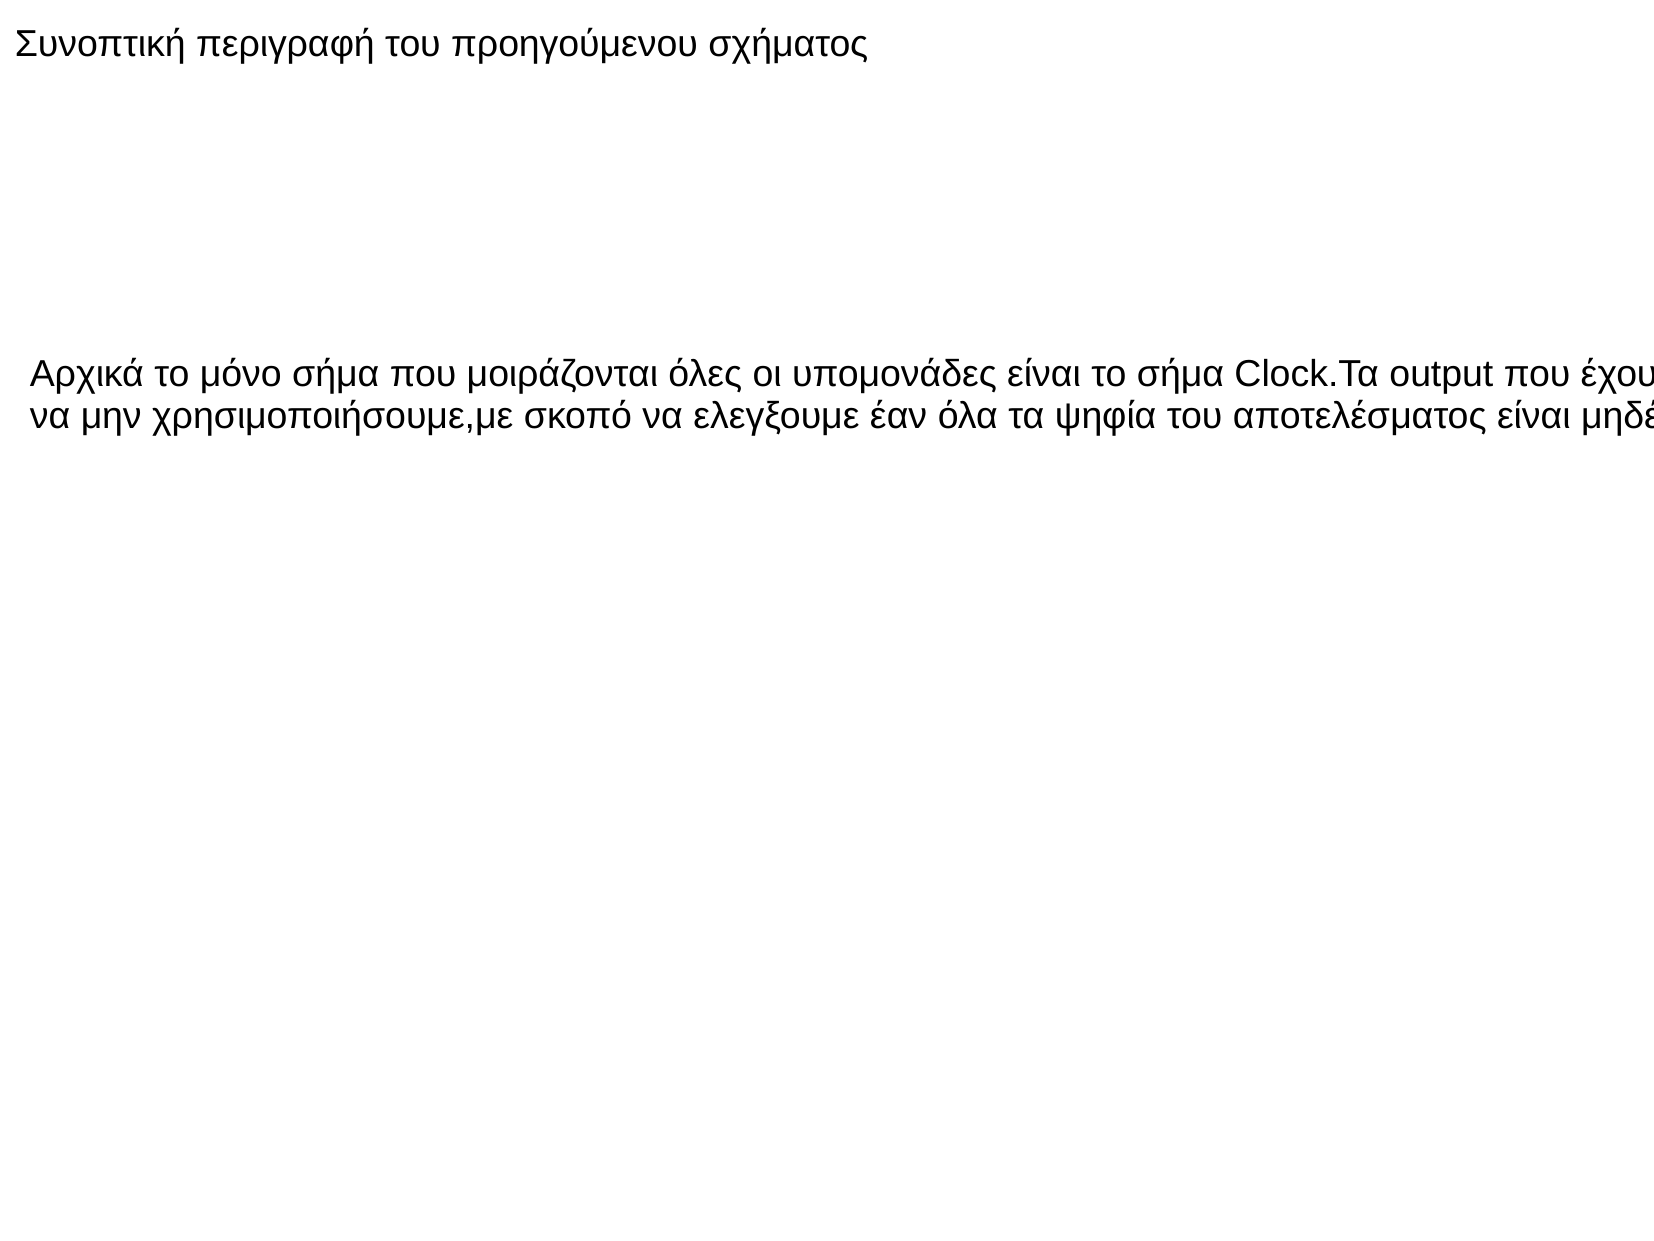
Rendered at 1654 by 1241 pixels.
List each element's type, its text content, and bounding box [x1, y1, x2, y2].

text_box Συνοπτική περιγραφή του προηγούμενου σχήματος [0, 15, 1546, 72]
text_box Αρχικά το μόνο σήμα που μοιράζονται όλες οι υπομονάδες είναι το σήμα Clock.Τα output που έχουν χρησημοποιηθεί για τα Χ και Y είναι μόνο για λόγους ελέγχου ορθότητας του κυκλώματος.Χρησιμοποιούμε μια πύλη not τεσσάρων εισόδων,όπου οι είσοδοι είναι τα 4 bits του αποτελέσματος της αφαίρεσης χωρίς το τελικό κρατουμενο το οποίο επιλέγουμε να μην χρησιμοποιήσουμε,με σκοπό να ελεγξουμε έαν όλα τα ψηφία του αποτελέσματος είναι μηδέν ή όχι.Όταν όλα τα ψηφία πάρουν την τίμη 0 τότε η πύλη επιστρέφει την τιμή 1 την οποία στέλνουμε στην είσοδο J της υπομονάδας FlagZ και με το κατάλληλο σήμα SF είτε την αποθηκεύουμε είτε την αλλάζουμε στον επόμενο κύκλο ρολογιού. [15, 345, 1621, 697]
